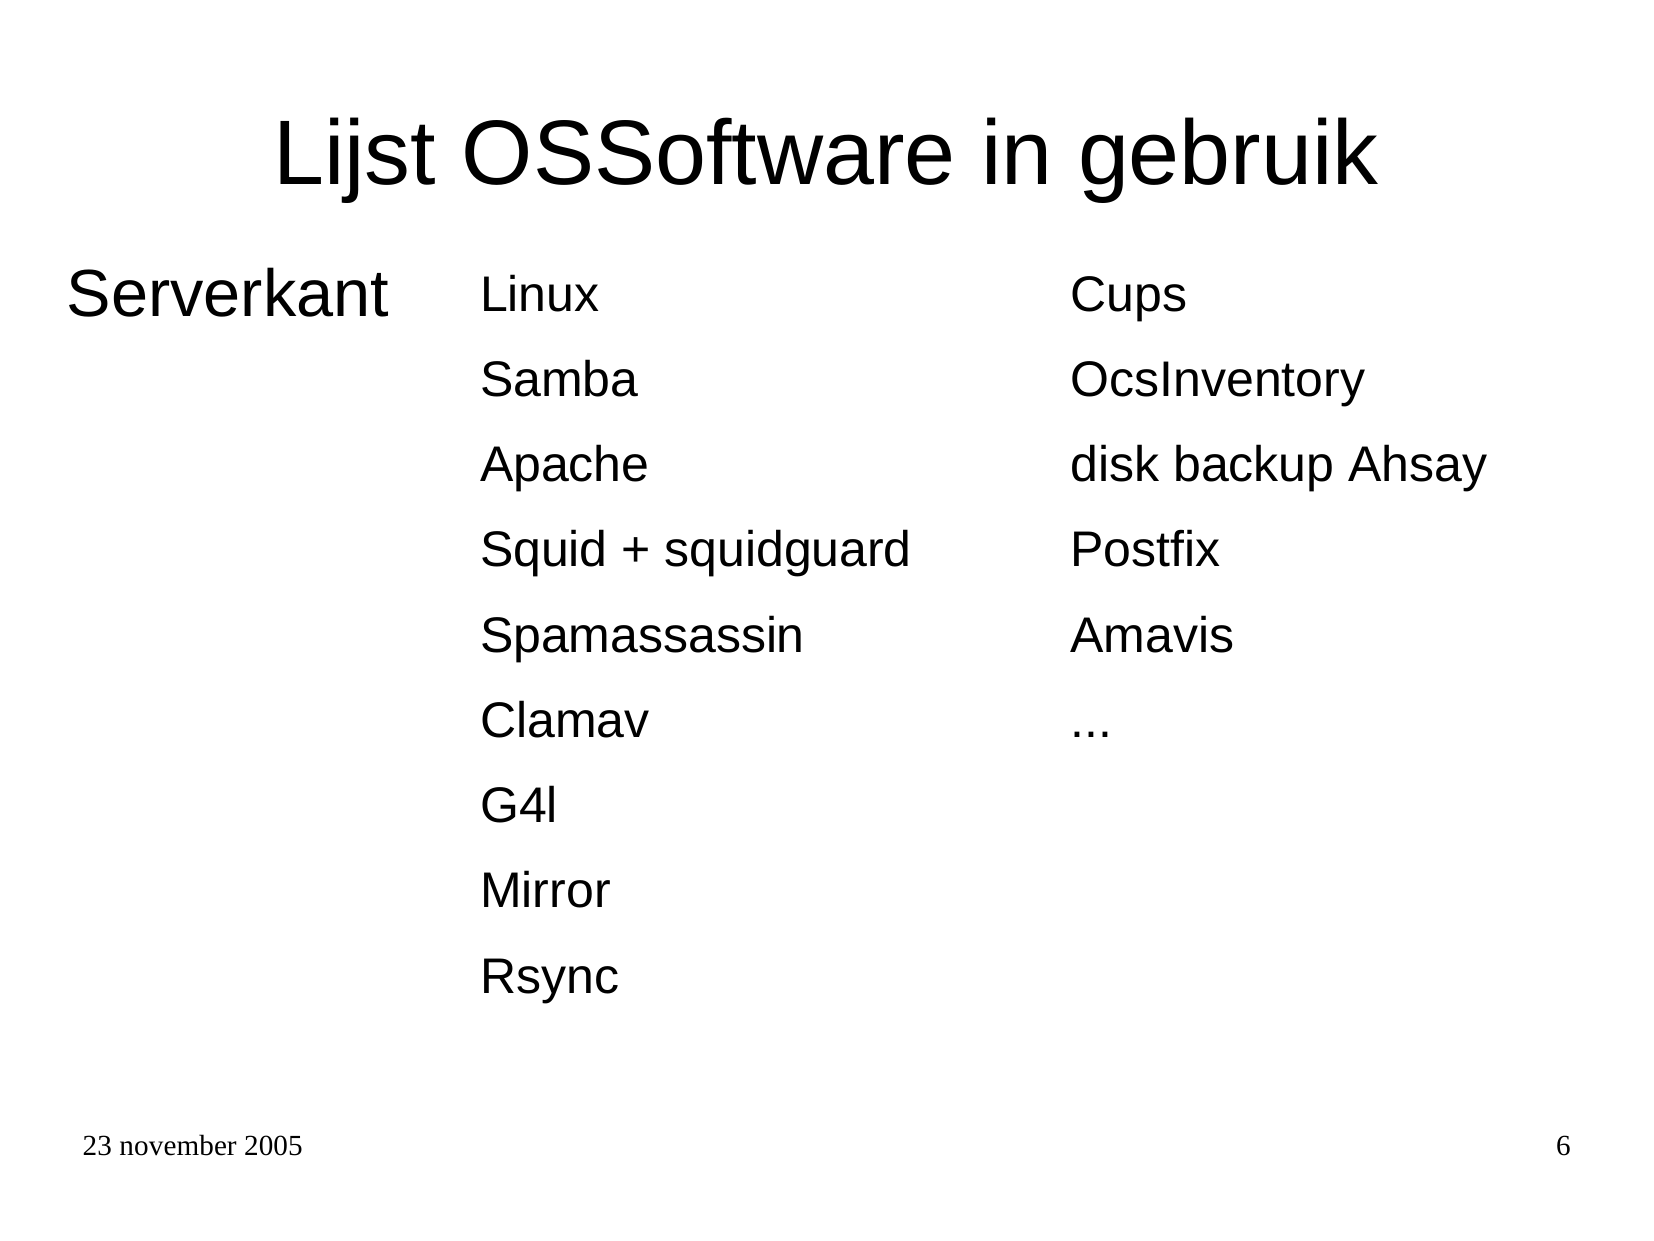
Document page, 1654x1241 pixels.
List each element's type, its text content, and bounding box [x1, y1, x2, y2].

list Serverkant [49, 256, 473, 384]
list Linux Samba Apache Squid + squidguard Spamassassin Clamav G4l Mirror Rsync [462, 265, 975, 1048]
title Lijst OSSoftware in gebruik [82, 49, 1571, 257]
list Cups OcsInventory disk backup Ahsay Postfix Amavis ... [1053, 265, 1565, 1048]
